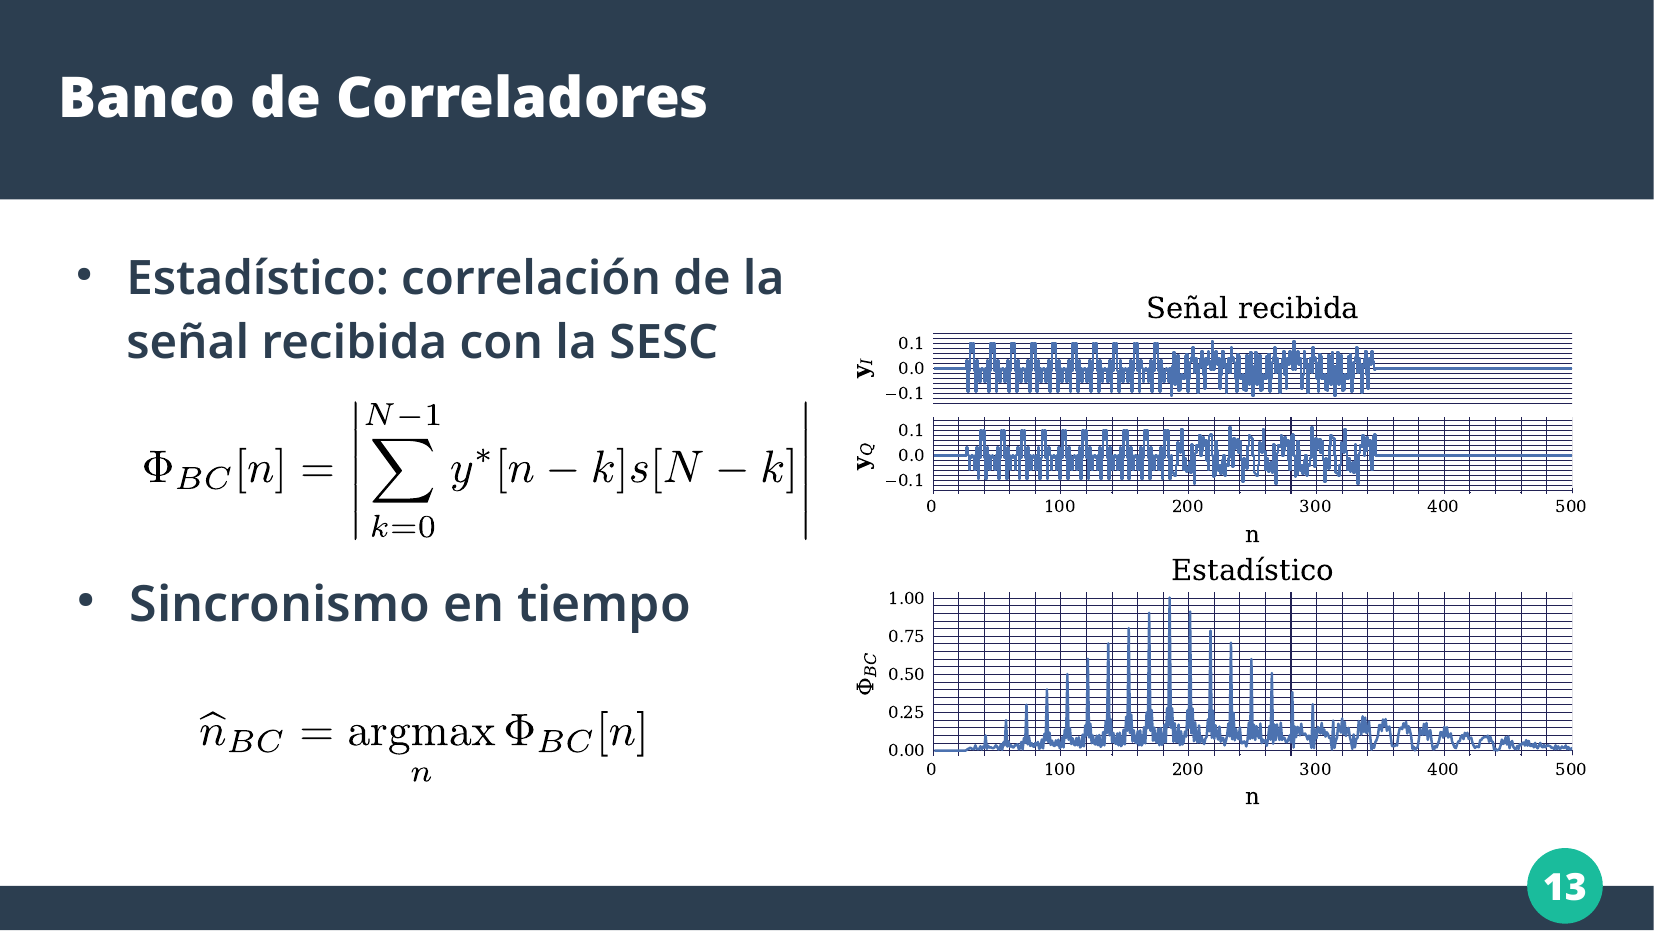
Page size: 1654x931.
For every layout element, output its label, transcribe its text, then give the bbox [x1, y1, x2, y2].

list Estadístico: correlación de la señal recibida con la SESC [59, 243, 809, 376]
title Banco de Correladores [59, 37, 1595, 155]
text_box [199, 711, 644, 782]
text_box [144, 401, 807, 541]
picture [845, 291, 1595, 816]
list Sincronismo en tiempo [59, 567, 809, 751]
